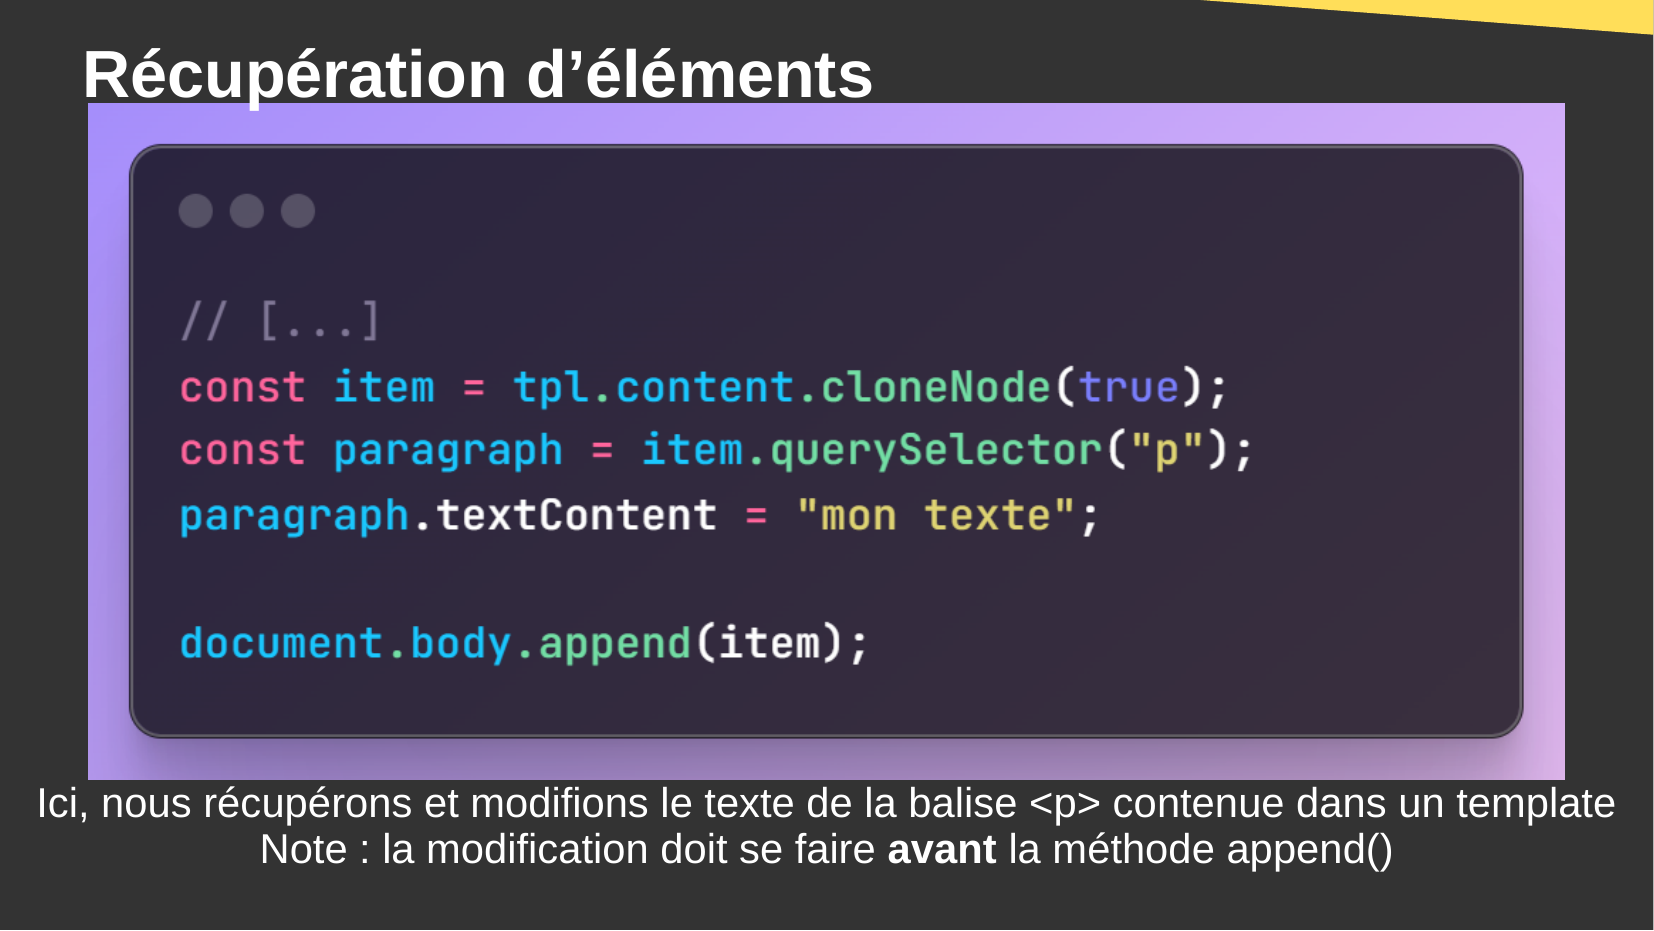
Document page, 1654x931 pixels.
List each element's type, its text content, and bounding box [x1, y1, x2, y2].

title Récupération d’éléments [82, 37, 1571, 112]
picture [88, 112, 1565, 779]
list Ici, nous récupérons et modifions le texte de la balise <p> contenue dans un template Note : la modification doit se faire avant la méthode append() [29, 779, 1625, 886]
text_box [1200, 0, 1654, 35]
